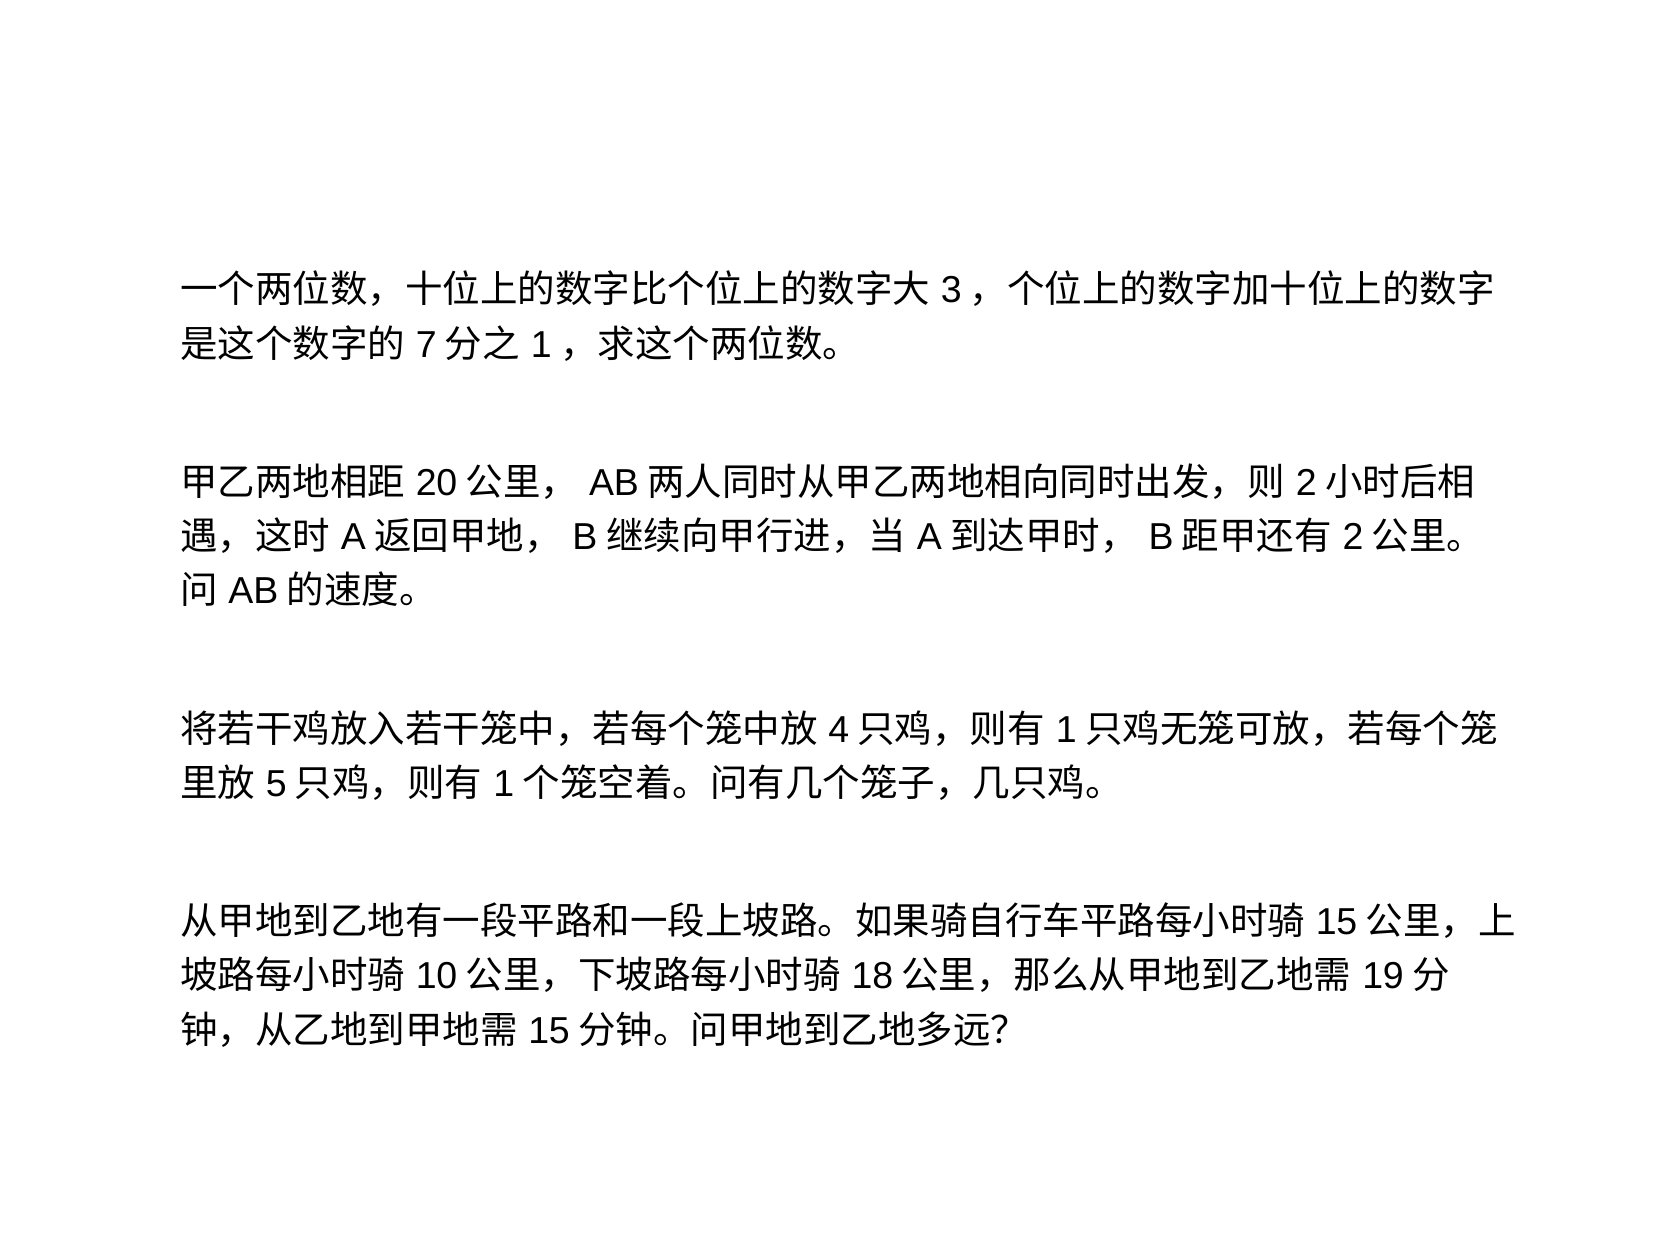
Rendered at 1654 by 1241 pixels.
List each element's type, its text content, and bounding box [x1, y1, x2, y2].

text_box 一个两位数，十位上的数字比个位上的数字大3，个位上的数字加十位上的数字是这个数字的7分之1，求这个两位数。 甲乙两地相距20公里，AB两人同时从甲乙两地相向同时出发，则2小时后相遇，这时A返回甲地，B继续向甲行进，当A到达甲时，B距甲还有2公里。问AB的速度。 将若干鸡放入若干笼中，若每个笼中放4只鸡，则有1只鸡无笼可放，若每个笼里放5只鸡，则有1个笼空着。问有几个笼子，几只鸡。 从甲地到乙地有一段平路和一段上坡路。如果骑自行车平路每小时骑15公里，上坡路每小时骑10公里，下坡路每小时骑18公里，那么从甲地到乙地需19分钟，从乙地到甲地需15分钟。问甲地到乙地多远？ [165, 251, 1536, 1004]
